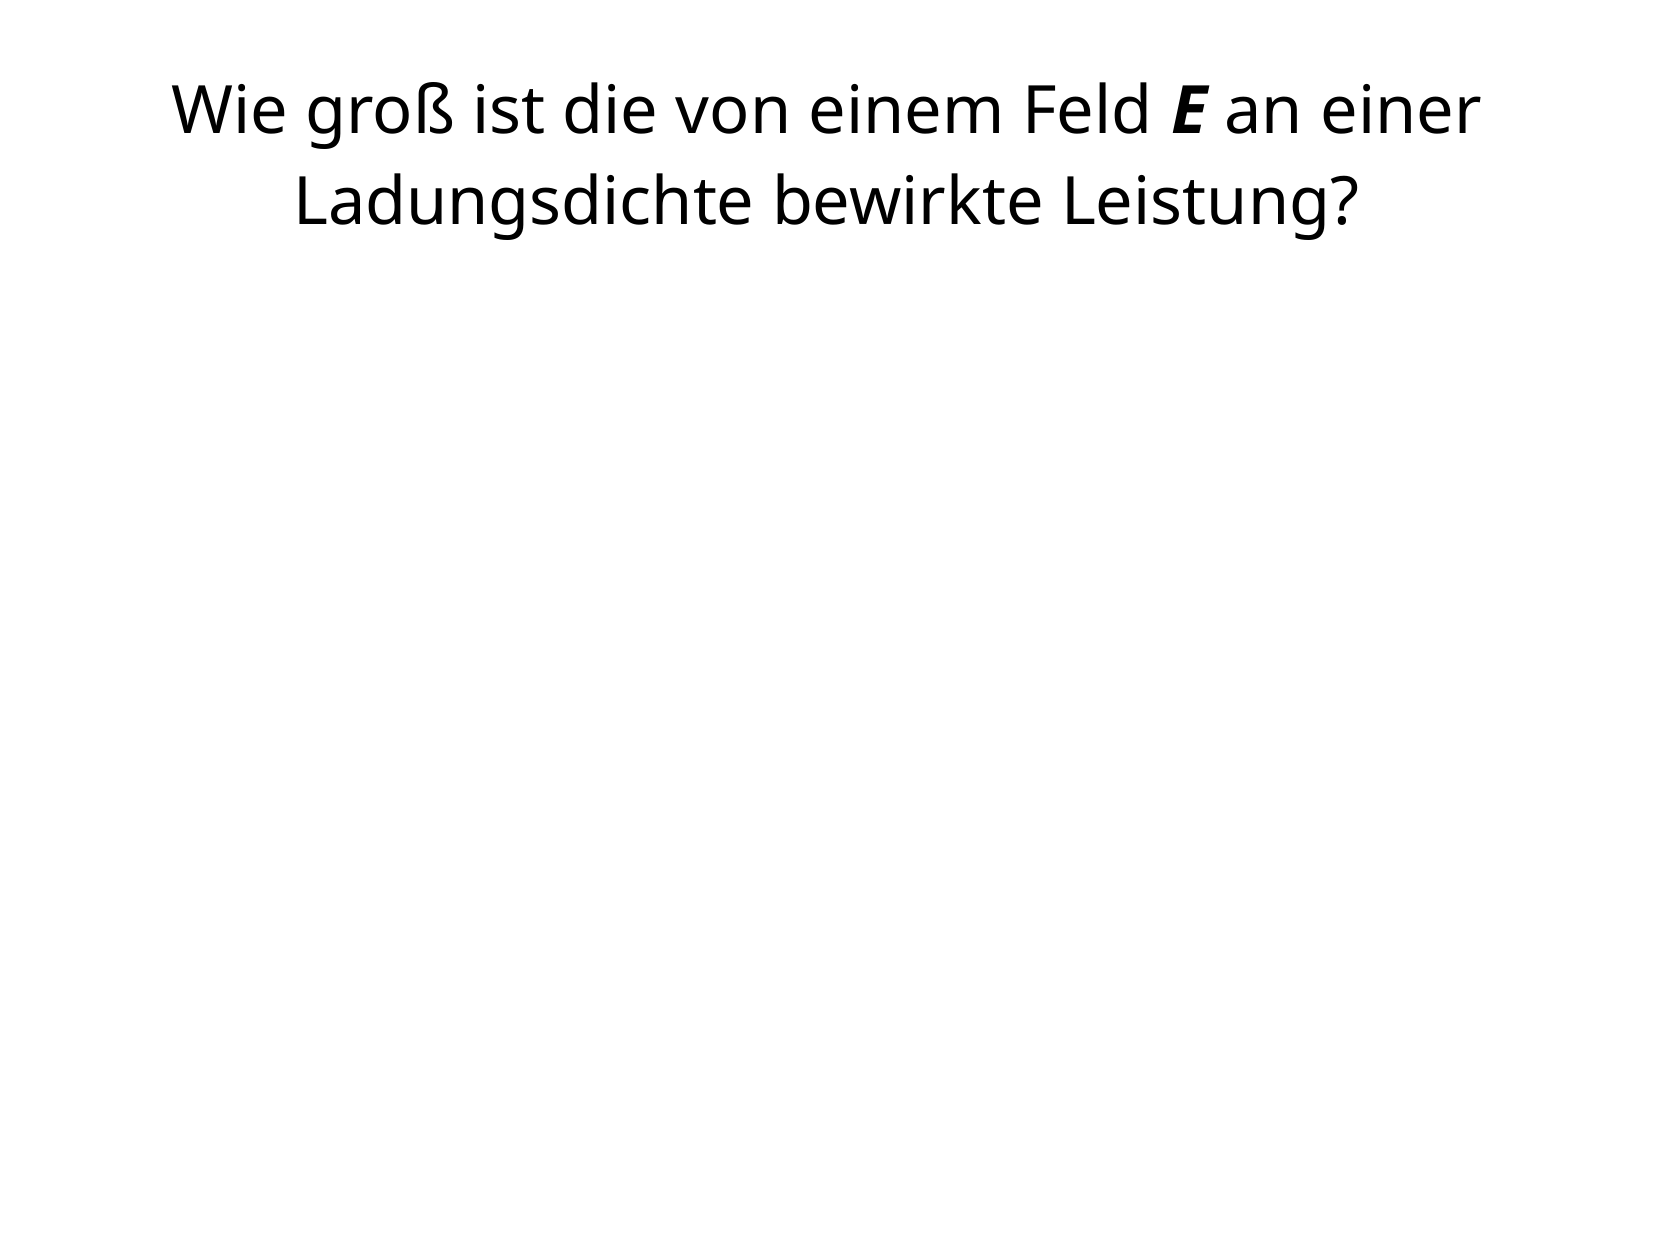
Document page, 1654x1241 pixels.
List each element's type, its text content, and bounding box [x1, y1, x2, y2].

title Wie groß ist die von einem Feld E an einer Ladungsdichte bewirkte Leistung? [82, 49, 1571, 257]
